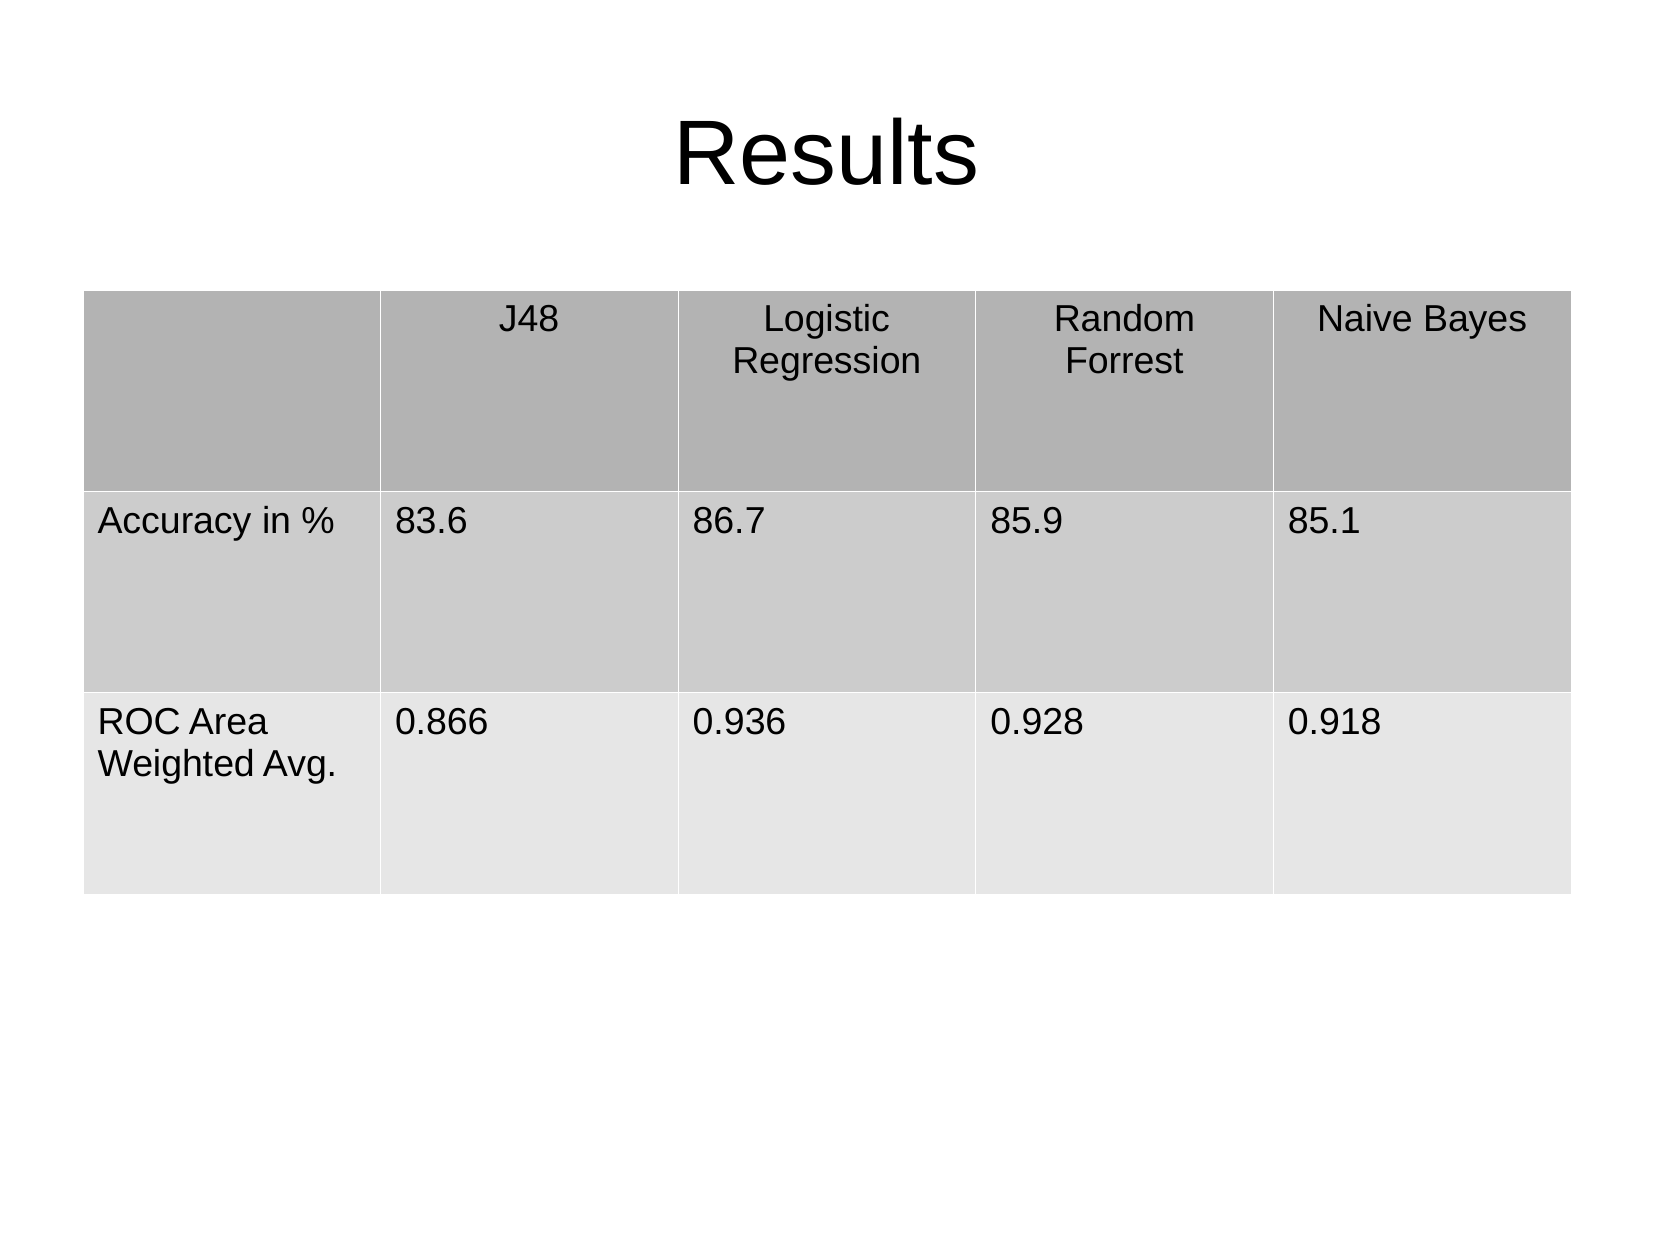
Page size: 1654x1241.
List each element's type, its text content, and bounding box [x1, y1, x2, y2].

table_cell 0.866 [381, 693, 678, 894]
table_cell 0.928 [976, 693, 1273, 894]
table_cell 83.6 [381, 492, 678, 692]
table_header Naive Bayes [1274, 291, 1571, 491]
table_cell 0.918 [1274, 693, 1571, 894]
table_cell 85.1 [1274, 492, 1571, 692]
table_header Random Forrest [976, 291, 1273, 491]
table_header J48 [381, 291, 678, 491]
table_cell ROC Area Weighted Avg. [84, 693, 380, 894]
table_cell Accuracy in % [84, 492, 380, 692]
table_cell 86.7 [679, 492, 975, 692]
table_header Logistic Regression [679, 291, 975, 491]
table_header [84, 291, 380, 491]
title Results [82, 49, 1571, 257]
table_cell 0.936 [679, 693, 975, 894]
table_cell 85.9 [976, 492, 1273, 692]
